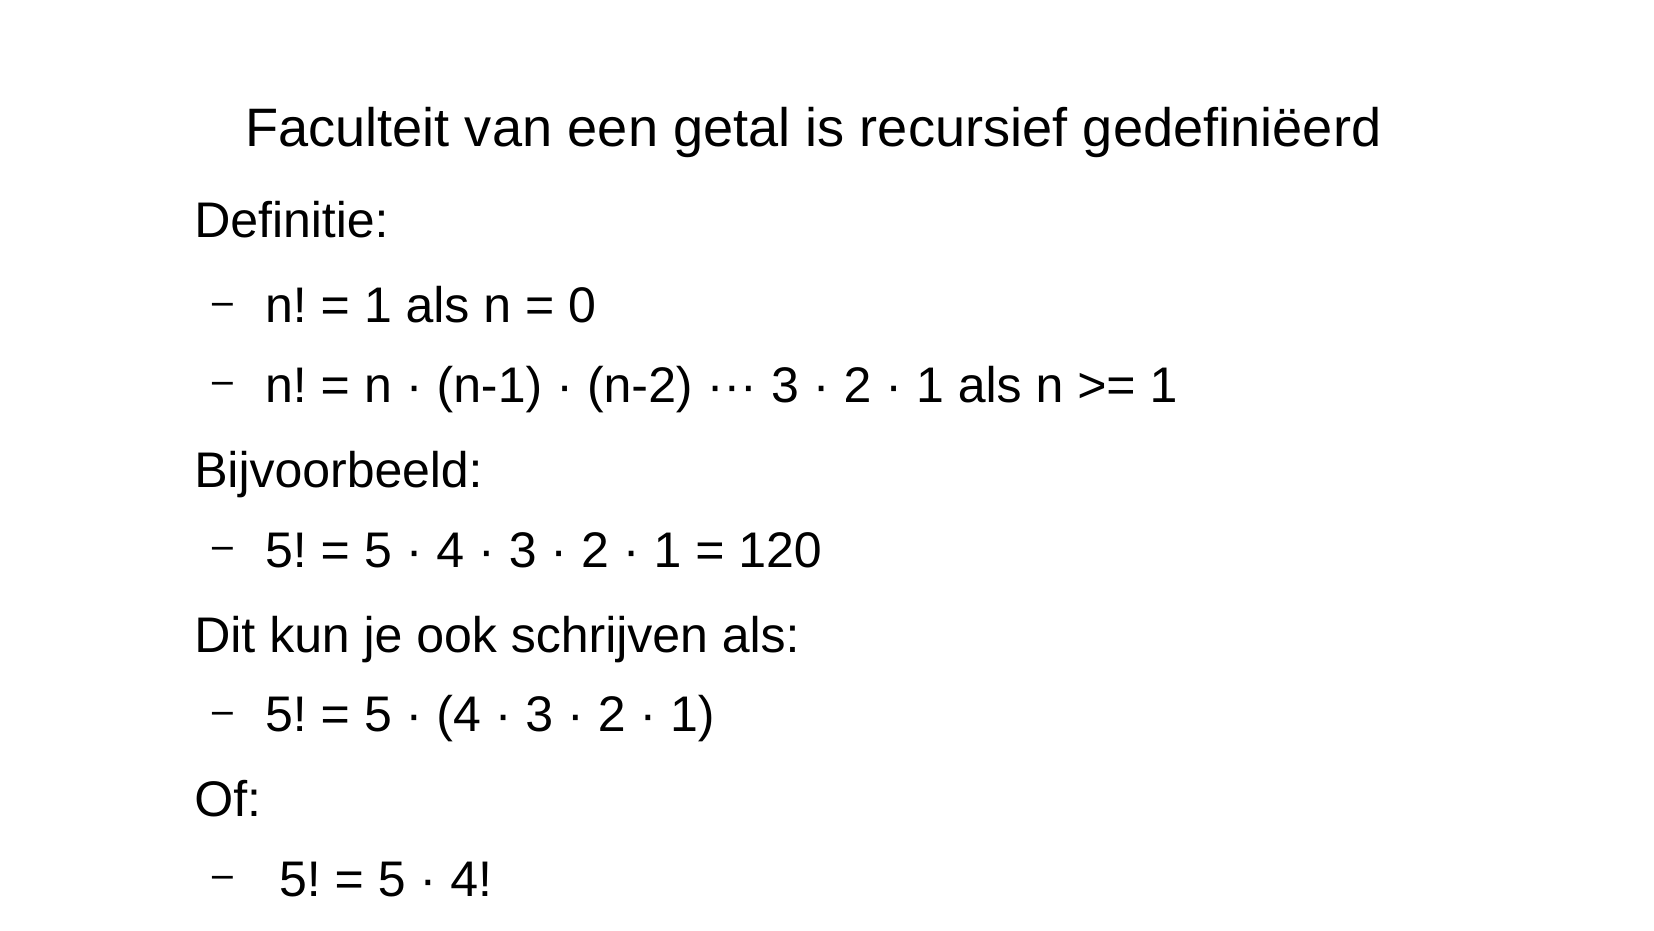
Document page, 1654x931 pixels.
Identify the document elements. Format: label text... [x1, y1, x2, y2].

list Definitie: n! = 1 als n = 0 n! = n · (n-1) · (n-2) ··· 3 · 2 · 1 als n >= 1 Bijvoorbeeld: 5! = 5 · 4 · 3 · 2 · 1 = 120 Dit kun je ook schrijven als: 5! = 5 · (4 · 3 · 2 · 1) Of: 5! = 5 · 4! [123, 192, 1536, 931]
title Faculteit van een getal is recursief gedefiniëerd [82, 29, 1571, 200]
